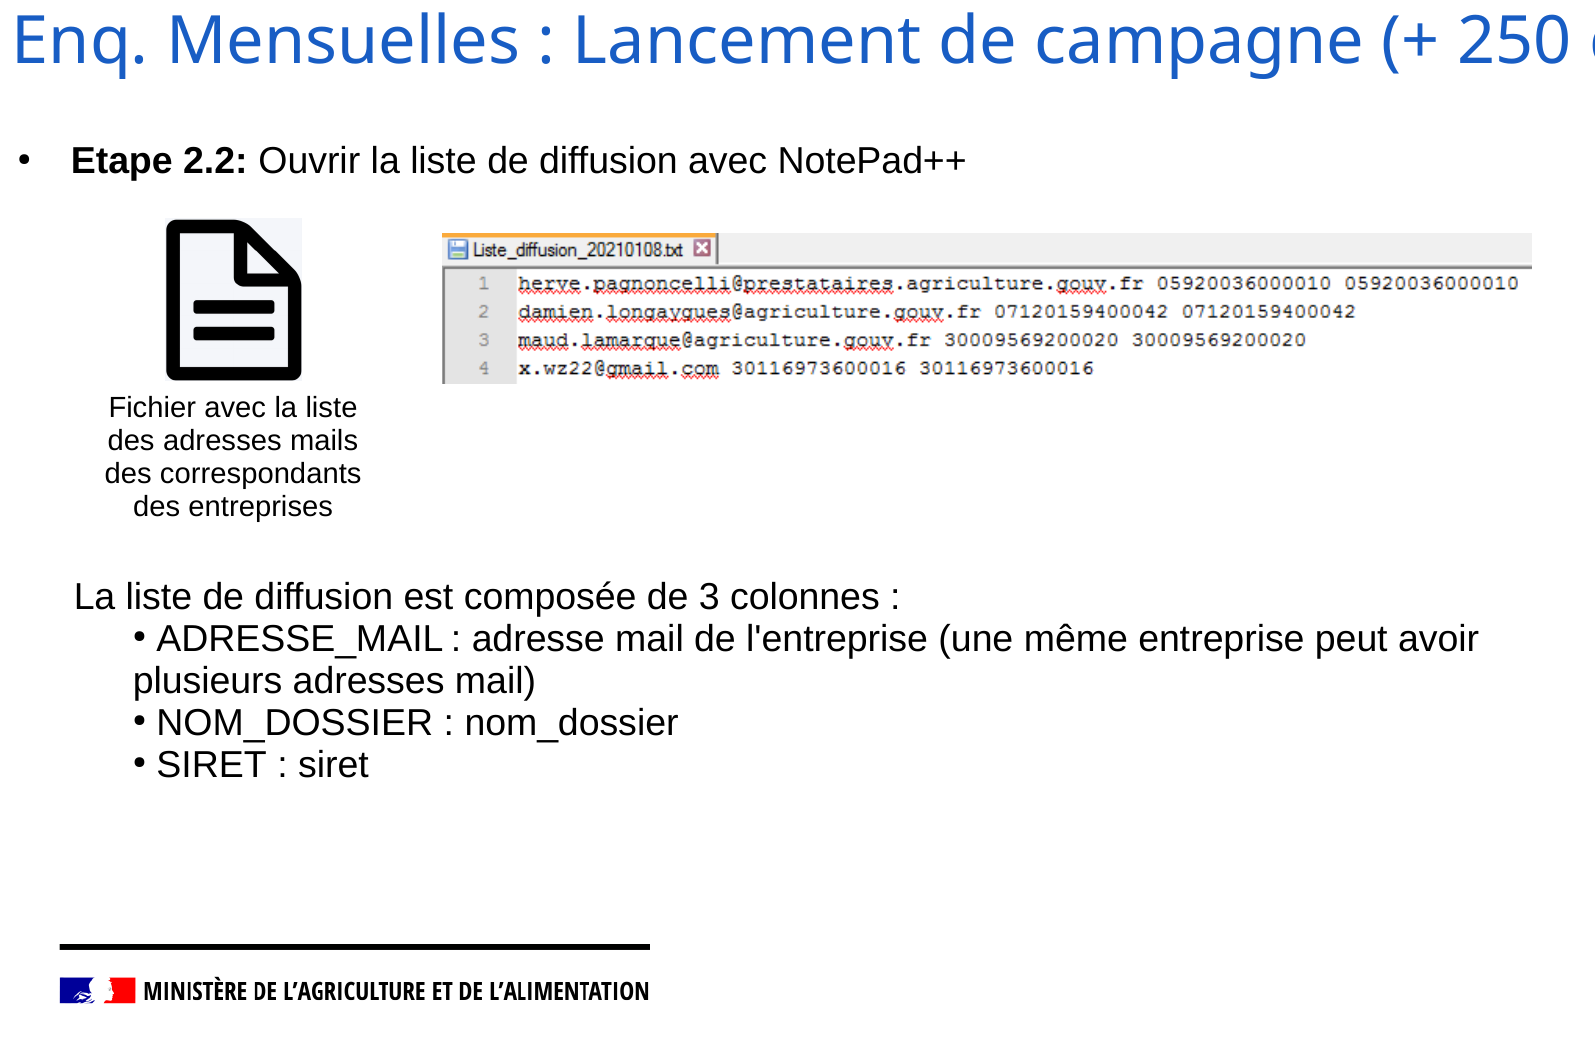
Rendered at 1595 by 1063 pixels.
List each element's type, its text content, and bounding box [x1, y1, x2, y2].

list Etape 2.2: Ouvrir la liste de diffusion avec NotePad++ [0, 139, 1565, 873]
picture [442, 233, 1532, 384]
picture [59, 944, 650, 1004]
text_box La liste de diffusion est composée de 3 colonnes : ADRESSE_MAIL : adresse mail de l'entreprise (une même entreprise peut avoir plusieurs adresses mail) NOM_DOSSIER : nom_dossier SIRET : siret [59, 567, 1506, 793]
text_box Fichier avec la liste des adresses mails des correspondants des entreprises [11, 383, 455, 567]
title Enq. Mensuelles : Lancement de campagne (+ 250 quest) [11, 7, 1595, 83]
picture [165, 218, 302, 381]
